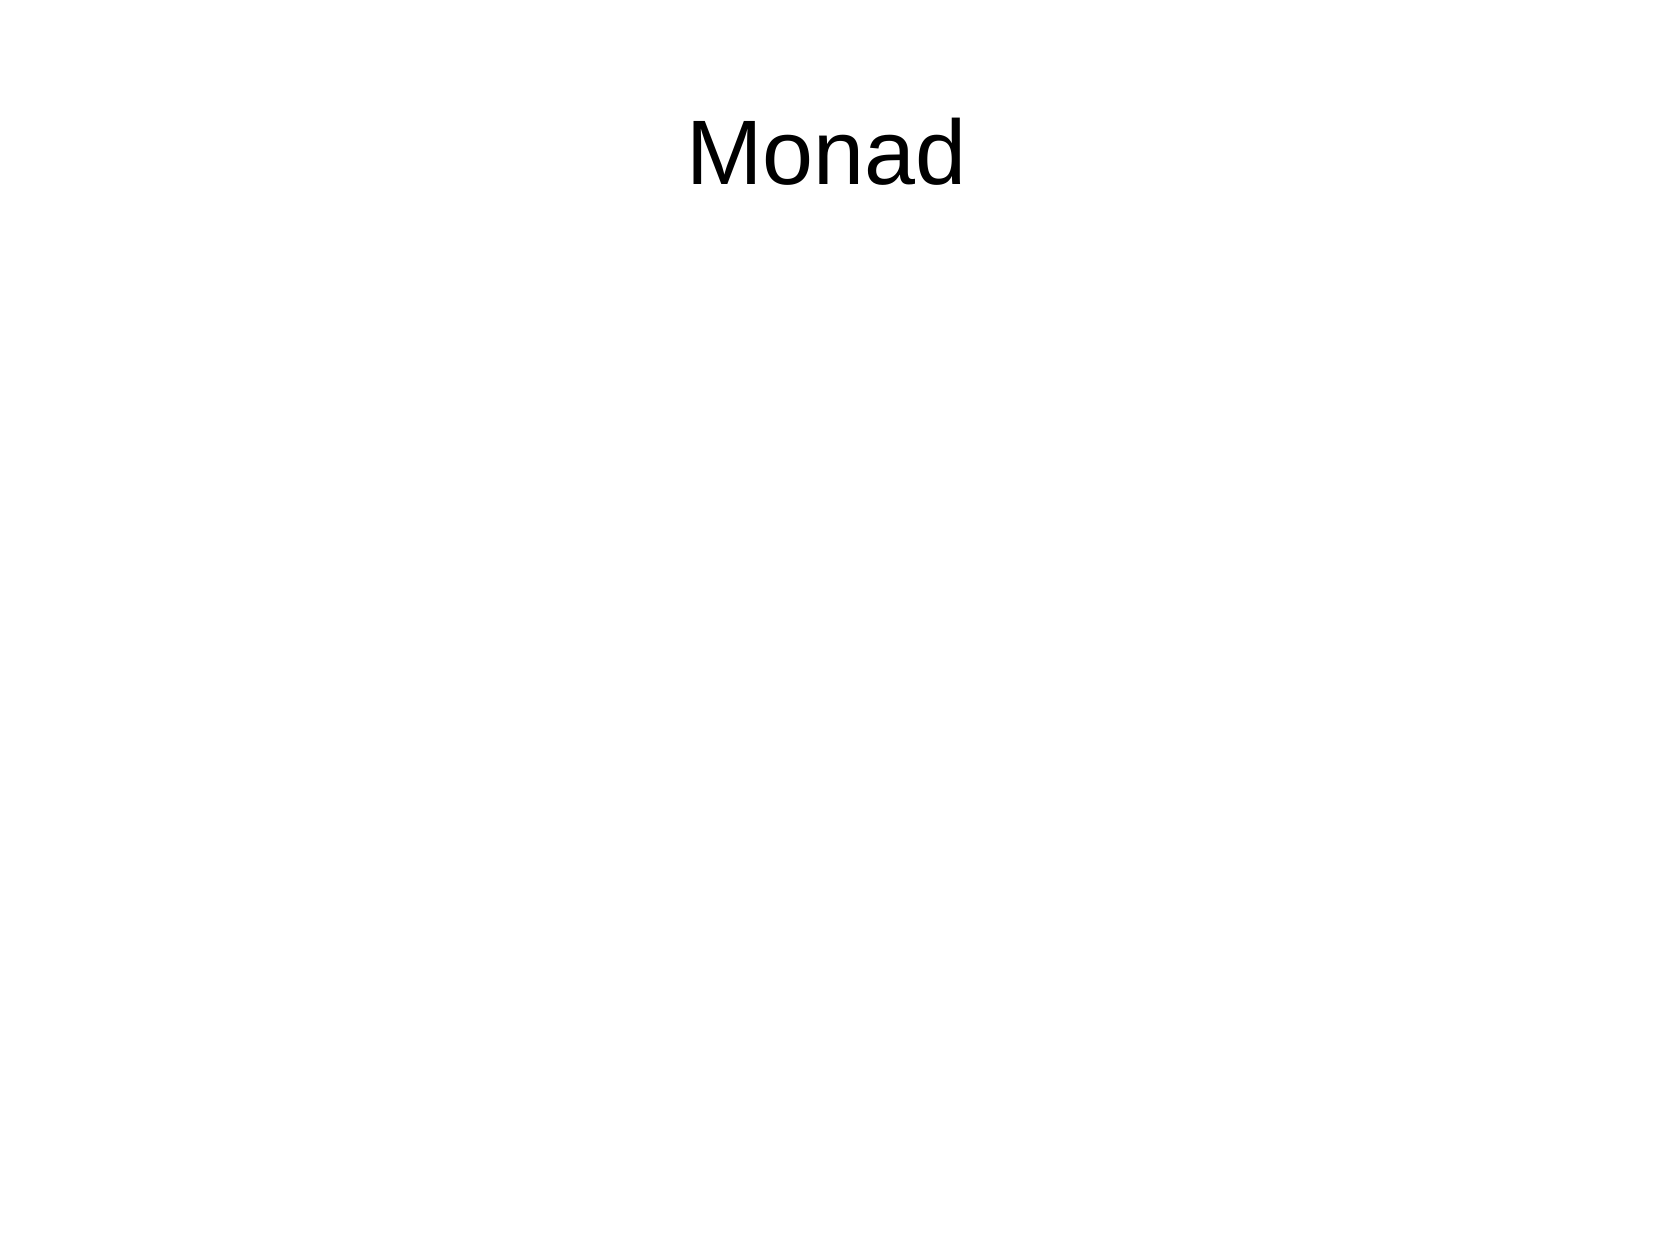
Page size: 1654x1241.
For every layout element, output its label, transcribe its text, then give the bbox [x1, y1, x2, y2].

title Monad [82, 49, 1571, 257]
